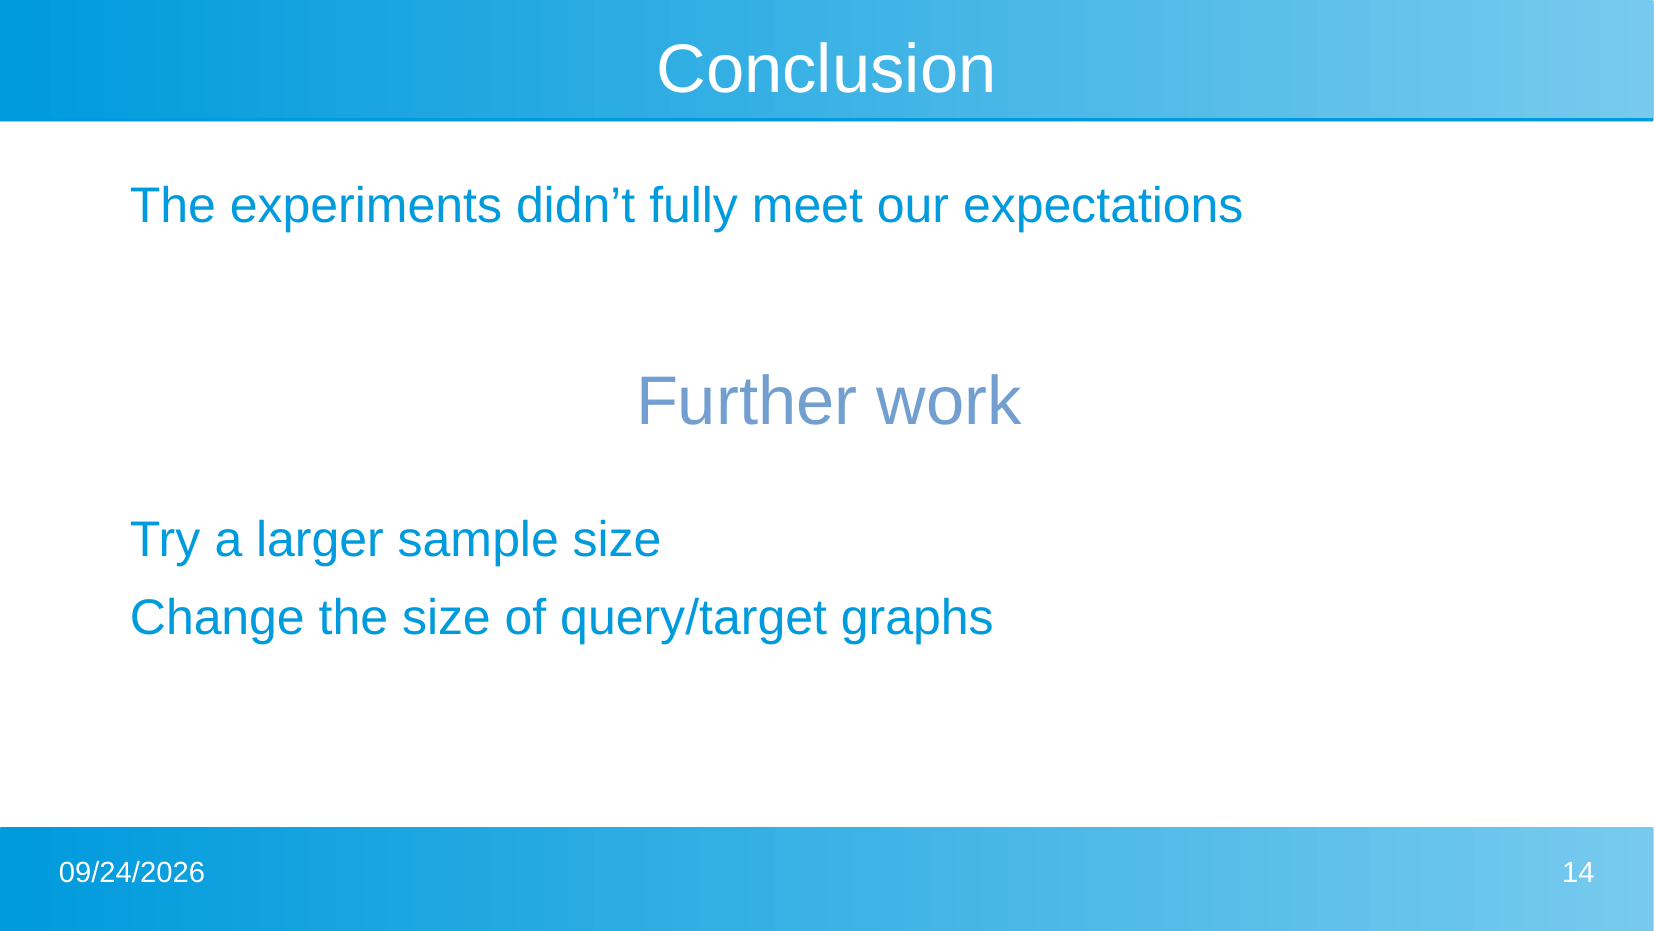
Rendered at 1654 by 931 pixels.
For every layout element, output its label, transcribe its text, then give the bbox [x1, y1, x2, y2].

list The experiments didn’t fully meet our expectations Try a larger sample size Change the size of query/target graphs [59, 177, 1595, 768]
title Conclusion [59, 29, 1595, 108]
title Further workConclusion [231, 361, 1654, 441]
